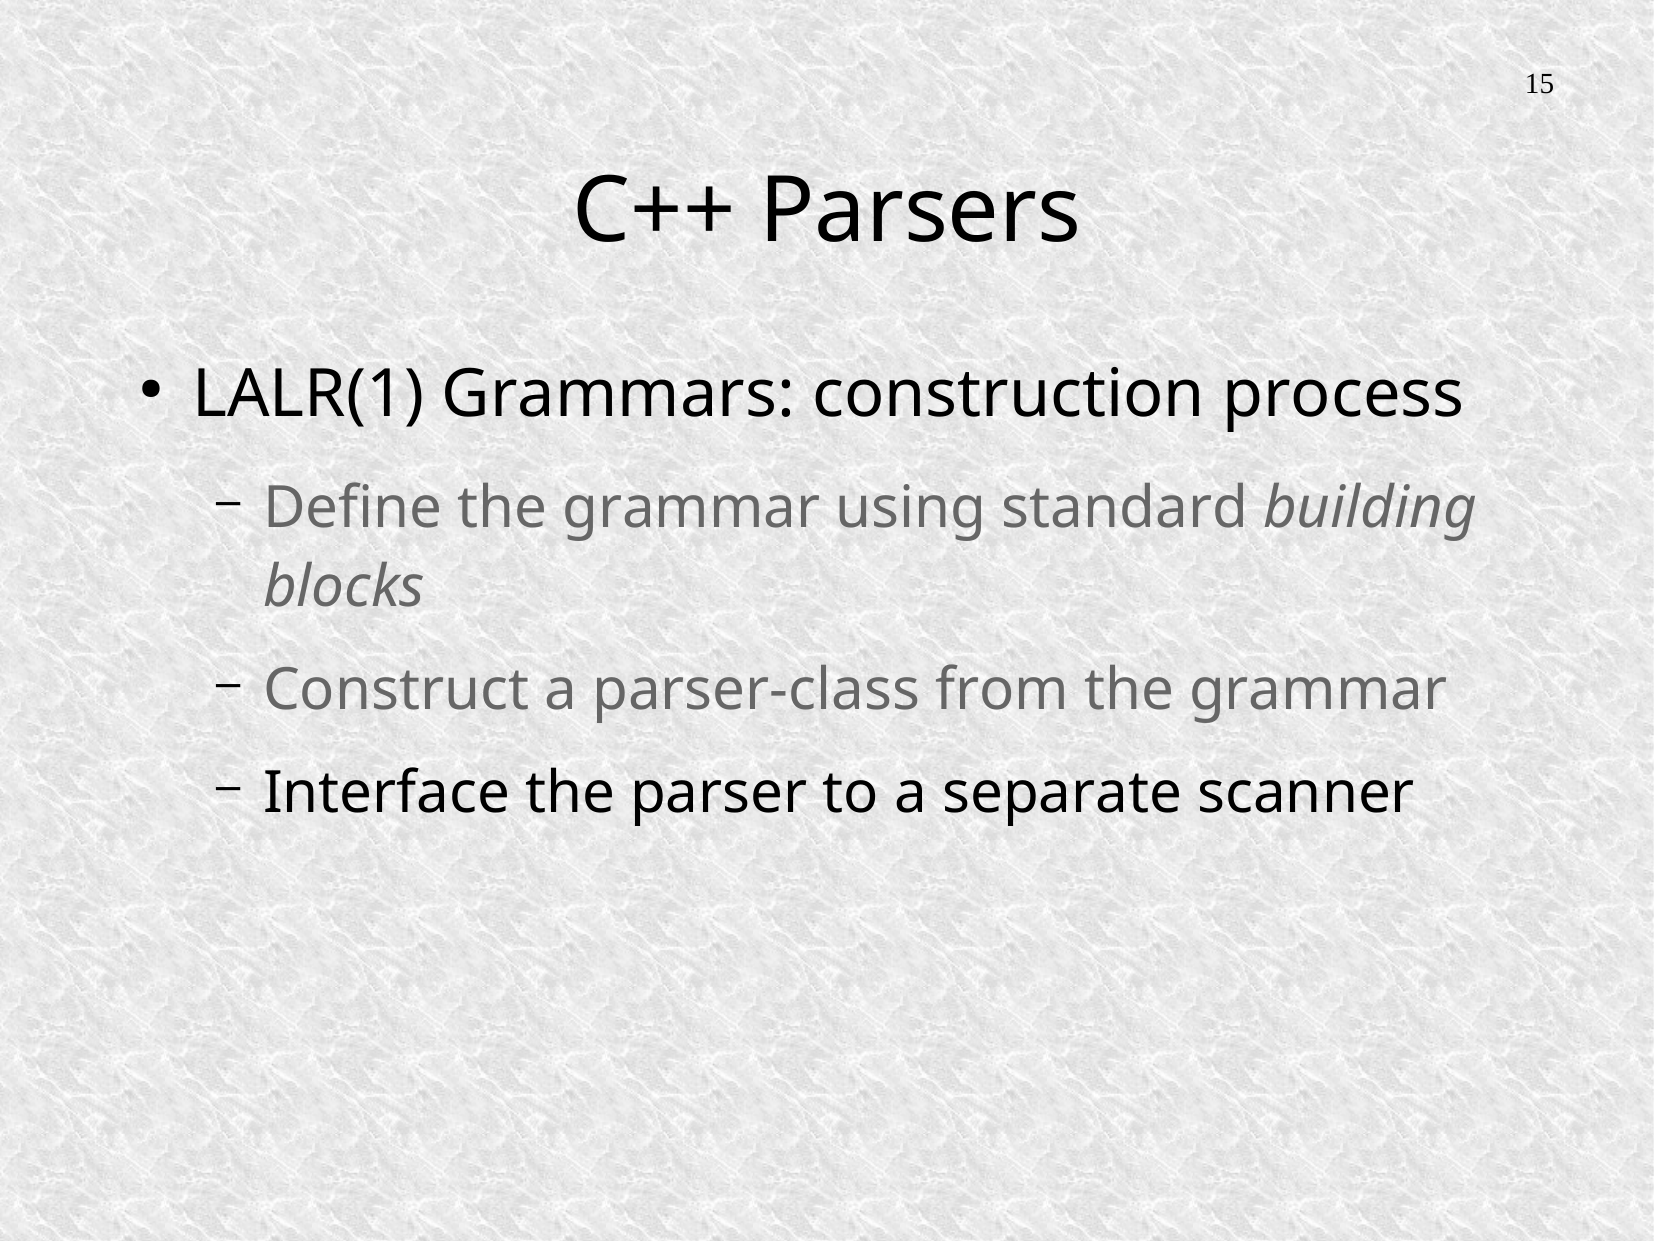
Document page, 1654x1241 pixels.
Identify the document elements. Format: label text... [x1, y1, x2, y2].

list LALR(1) Grammars: construction process Define the grammar using standard building blocks Construct a parser-class from the grammar Interface the parser to a separate scanner [121, 344, 1534, 1127]
title C++ Parsers [121, 102, 1534, 311]
picture [0, 0, 1654, 1241]
